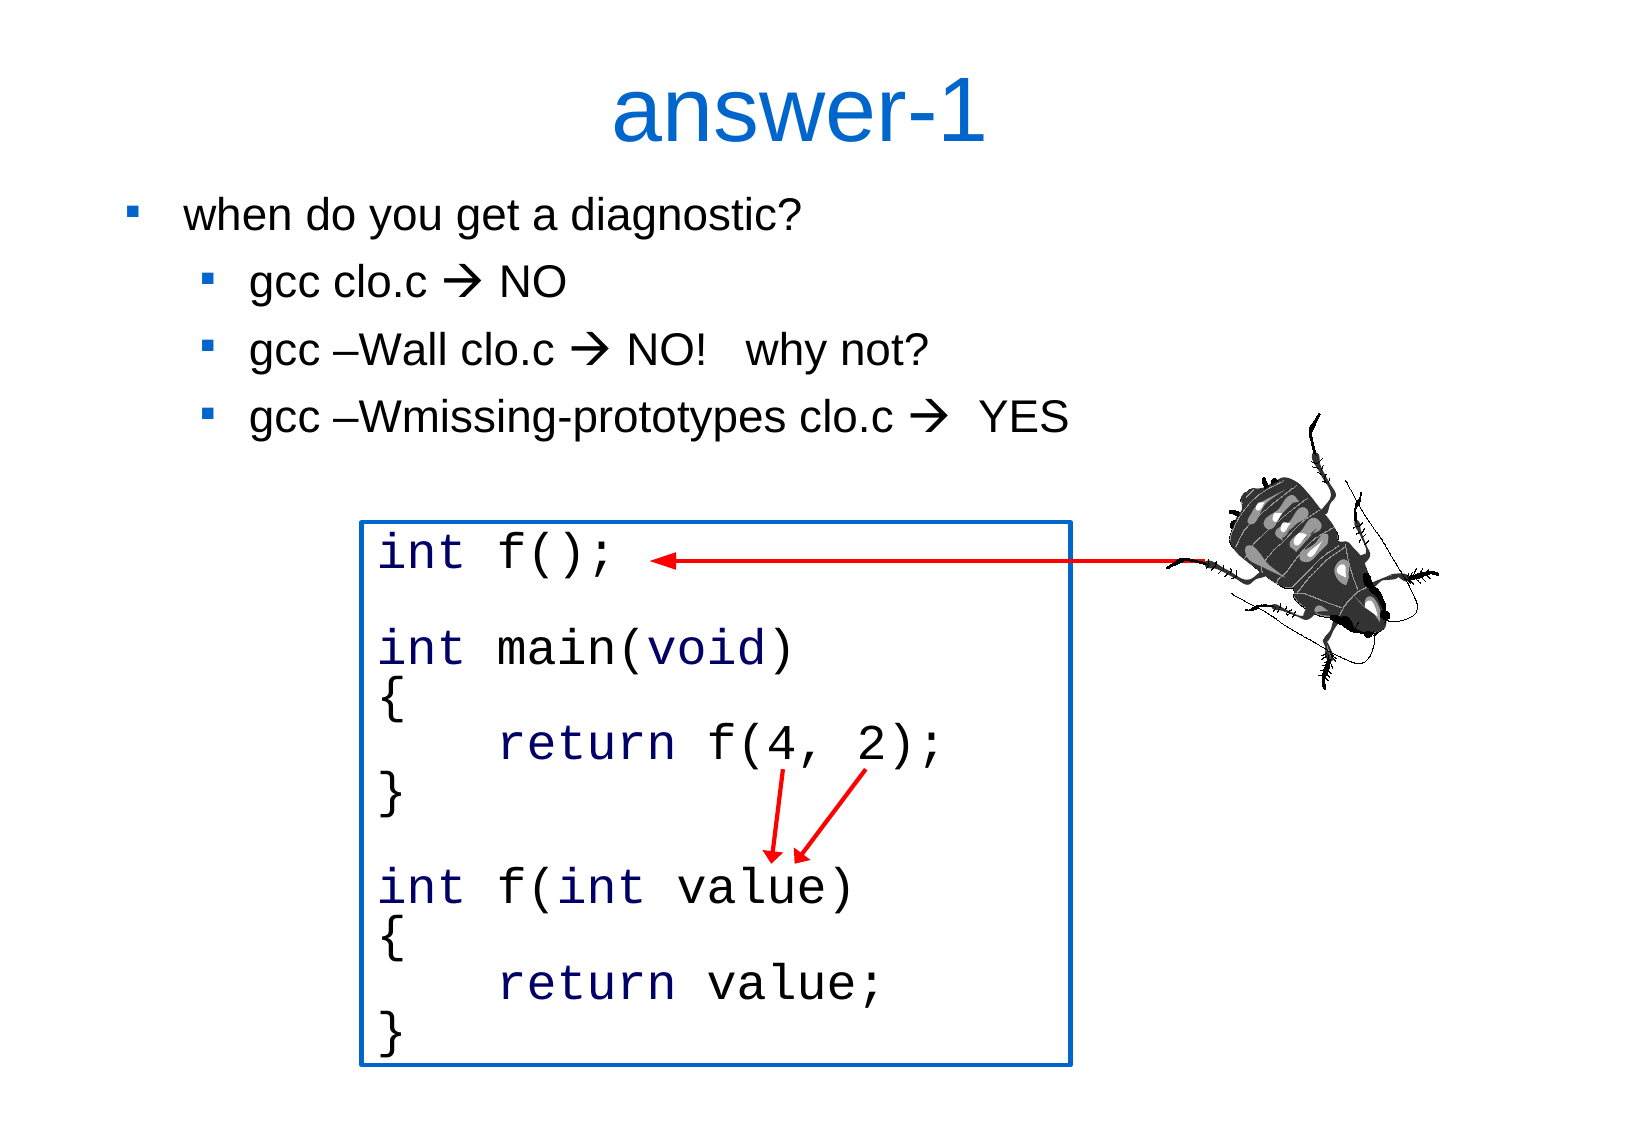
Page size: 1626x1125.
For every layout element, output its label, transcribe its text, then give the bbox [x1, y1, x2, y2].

text_box int f(); int main(void) { return f(4, 2); } int f(int value) { return value; } [361, 522, 1071, 1066]
text_box [1199, 560, 1215, 569]
text_box [1230, 476, 1438, 662]
list when do you get a diagnostic? gcc clo.c  NO gcc –Wall clo.c  NO! why not? gcc –Wmissing-prototypes clo.c  YES [112, 177, 1450, 1063]
text_box [1214, 563, 1236, 578]
text_box [1271, 604, 1289, 613]
text_box [1310, 419, 1317, 441]
text_box [1323, 662, 1330, 689]
text_box [1311, 451, 1325, 481]
text_box [1354, 513, 1366, 544]
text_box [1173, 559, 1189, 565]
title answer-1 [135, 35, 1465, 174]
